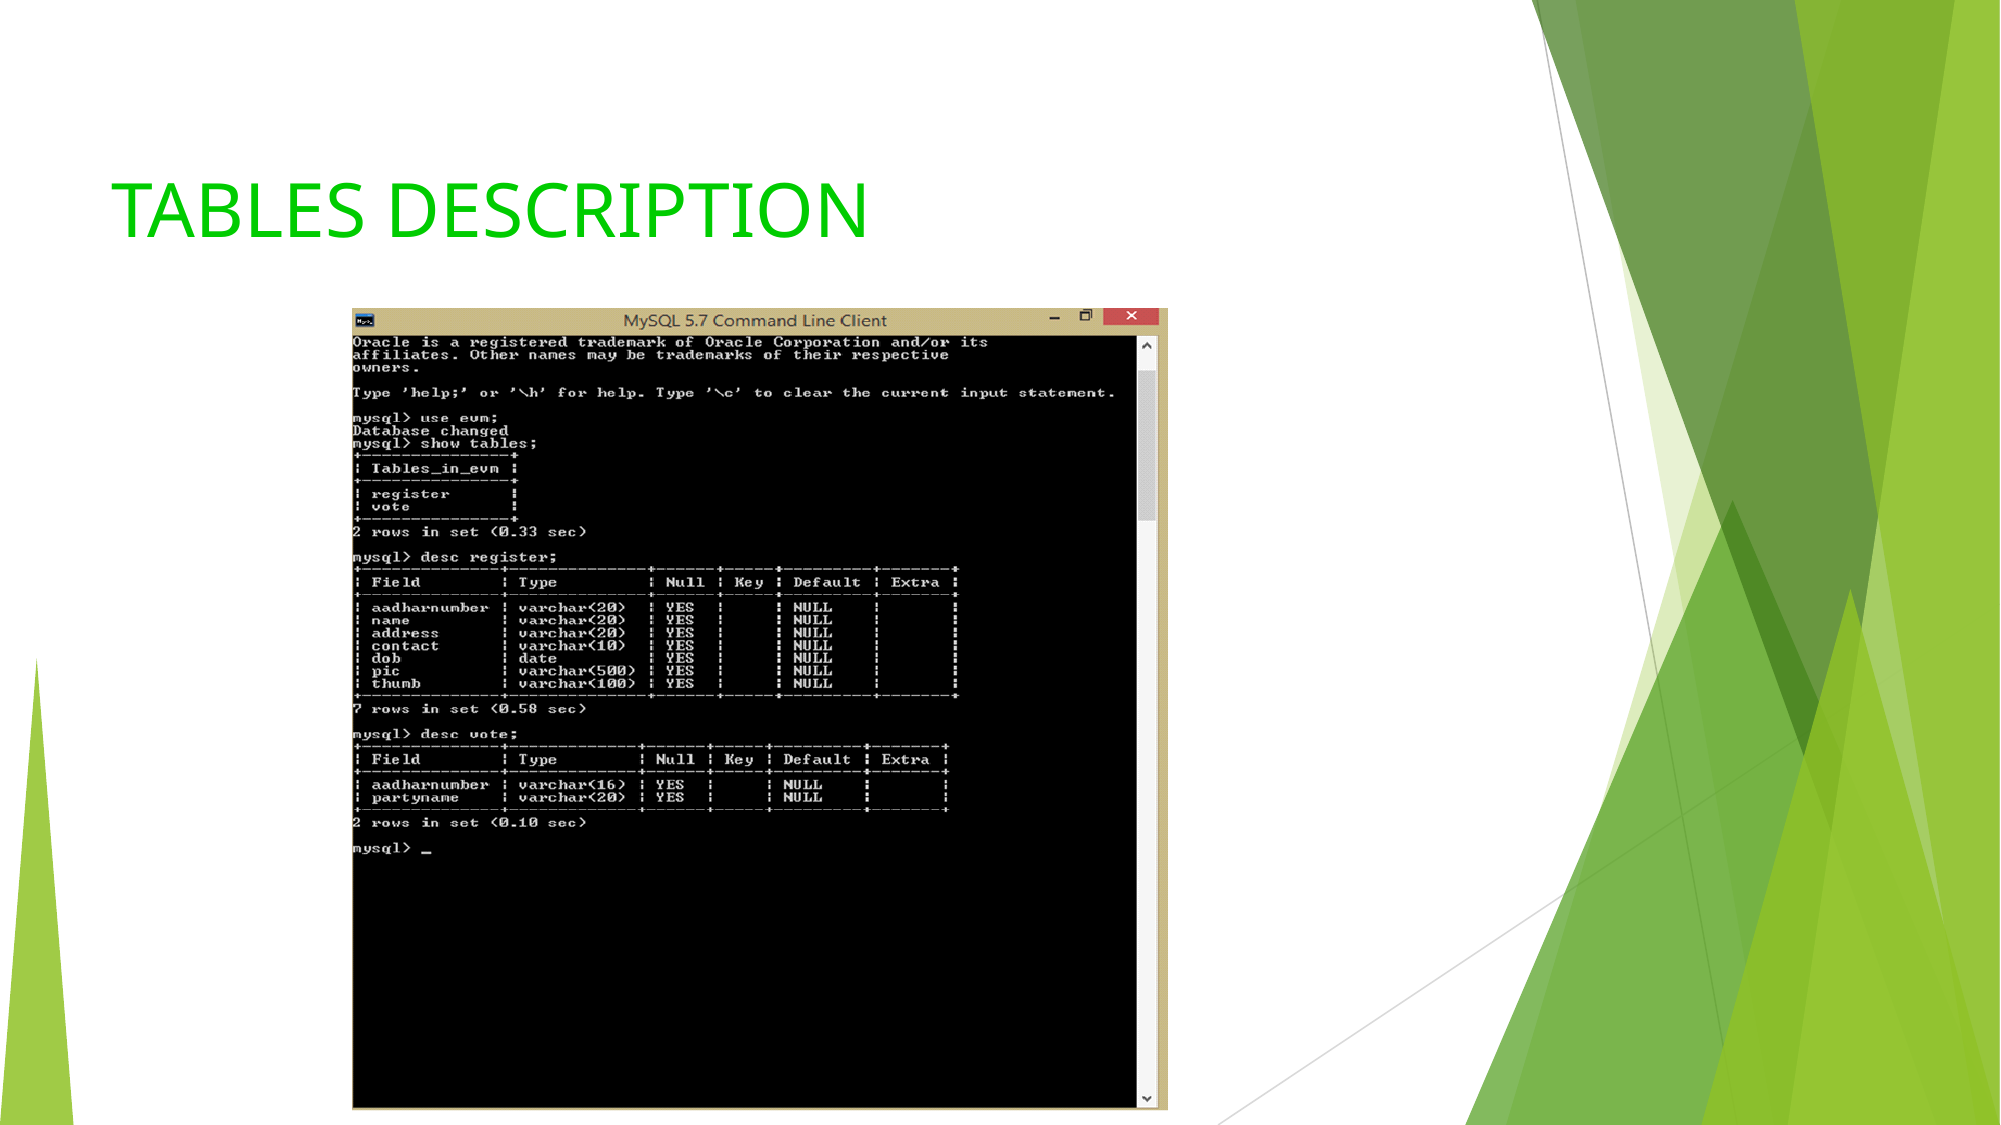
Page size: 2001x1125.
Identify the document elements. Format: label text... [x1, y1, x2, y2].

title TABLES DESCRIPTION [111, 99, 1522, 317]
picture [351, 307, 1170, 1111]
